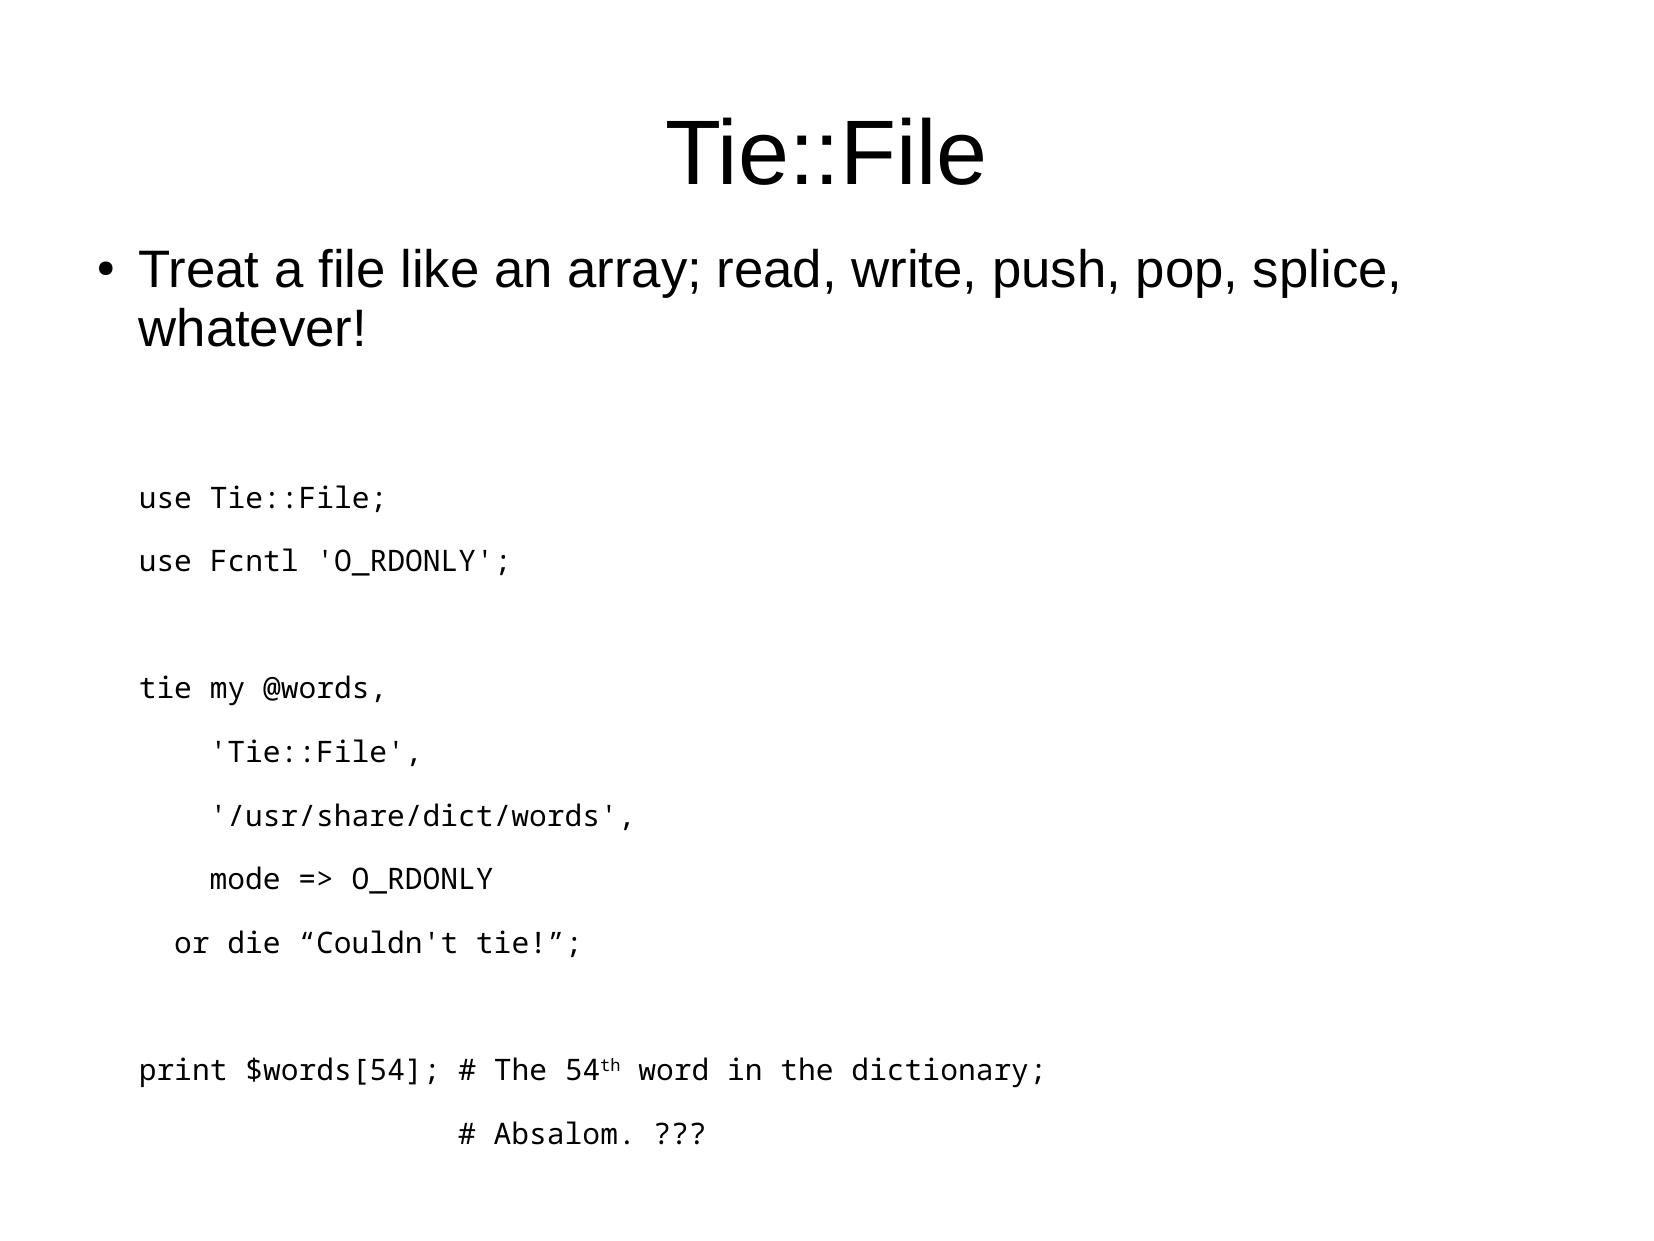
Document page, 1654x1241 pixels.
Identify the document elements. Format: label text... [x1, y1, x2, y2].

title Tie::File [82, 49, 1571, 240]
list Treat a file like an array; read, write, push, pop, splice, whatever! use Tie::File; use Fcntl 'O_RDONLY'; tie my @words, 'Tie::File', '/usr/share/dict/words', mode => O_RDONLY or die “Couldn't tie!”; print $words[54]; # The 54th word in the dictionary; # Absalom. ??? [82, 240, 1571, 1156]
